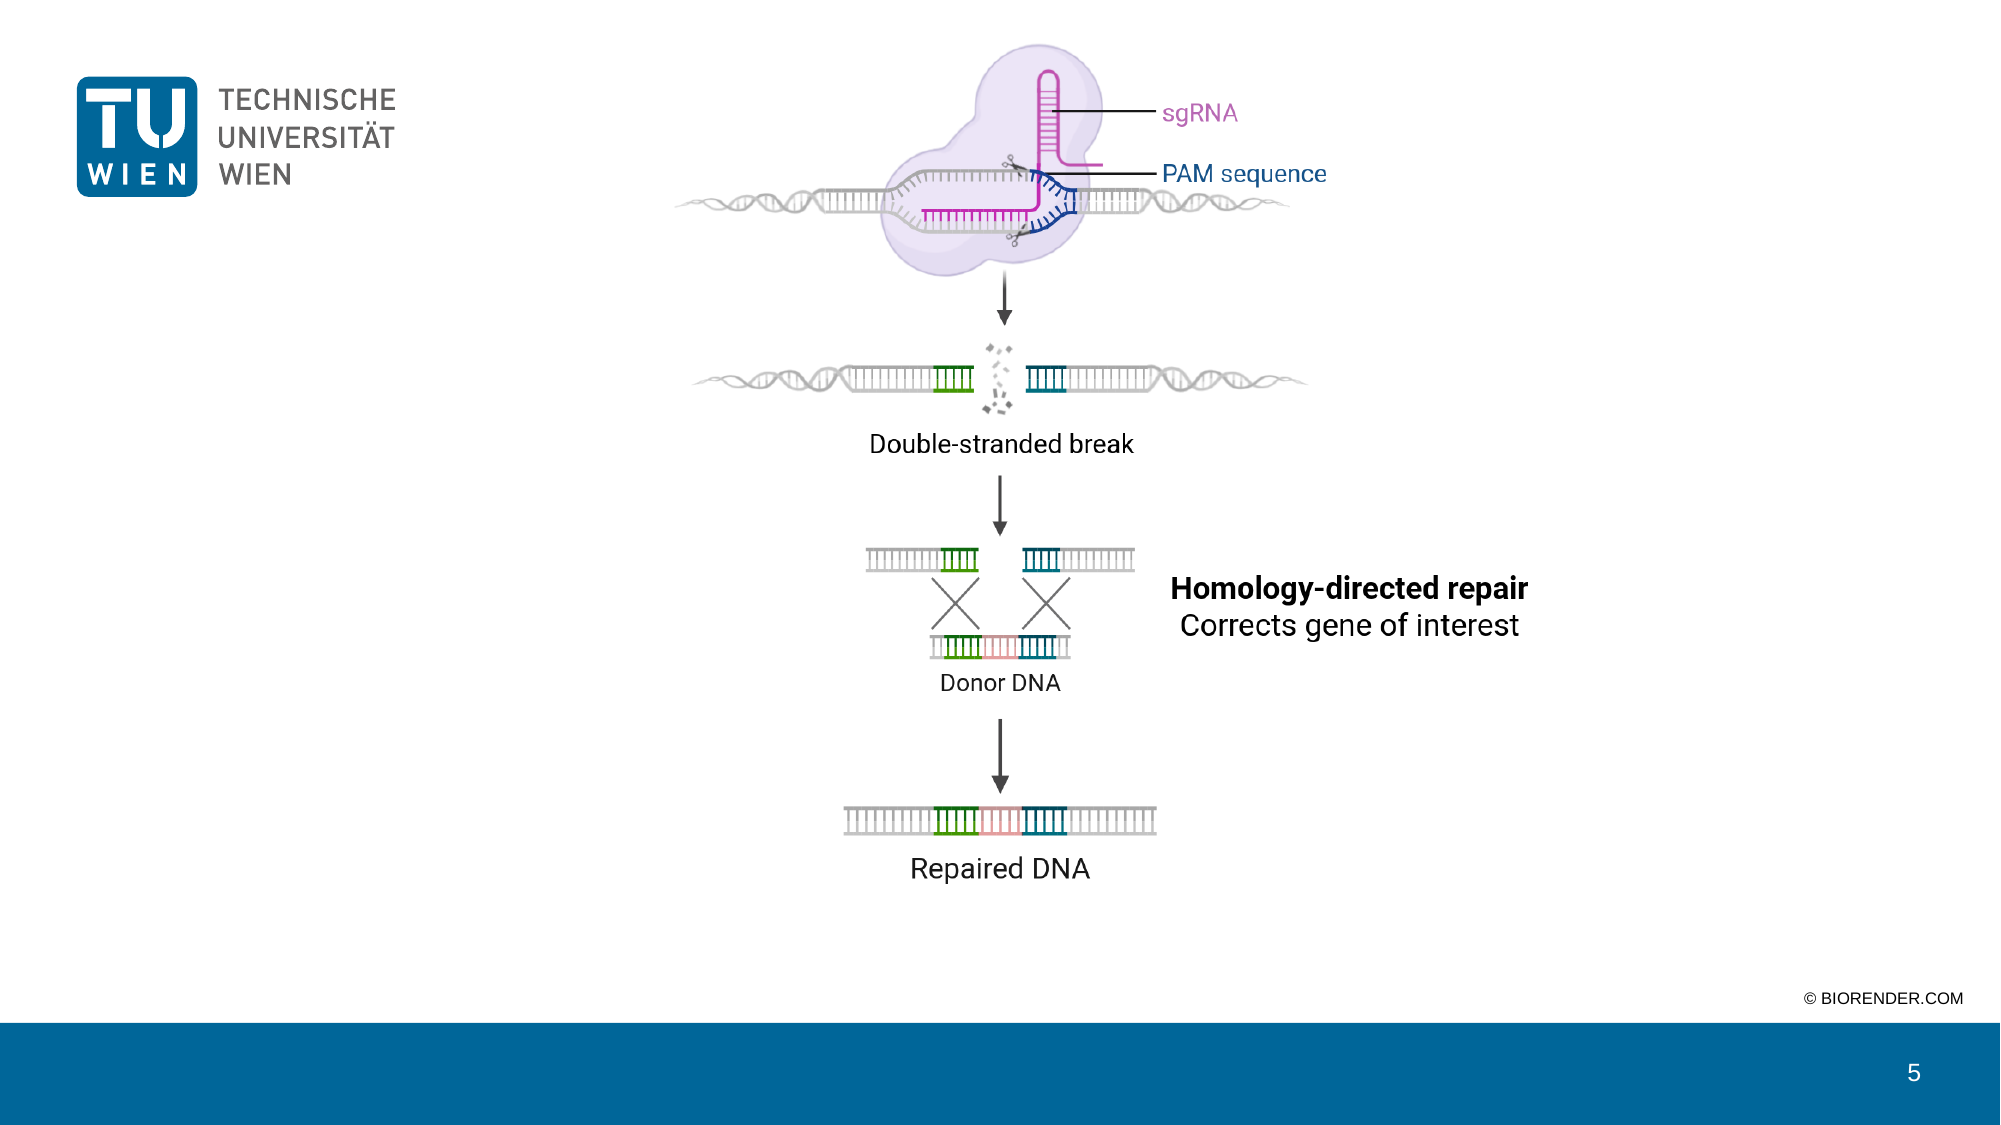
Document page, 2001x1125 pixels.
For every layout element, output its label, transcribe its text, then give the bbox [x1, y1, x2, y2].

picture [1172, 575, 1528, 642]
picture [674, 43, 1326, 326]
text_box © Biorender.com [1804, 1003, 1991, 1009]
picture [865, 475, 1135, 692]
picture [843, 718, 1157, 884]
picture [691, 342, 1309, 453]
